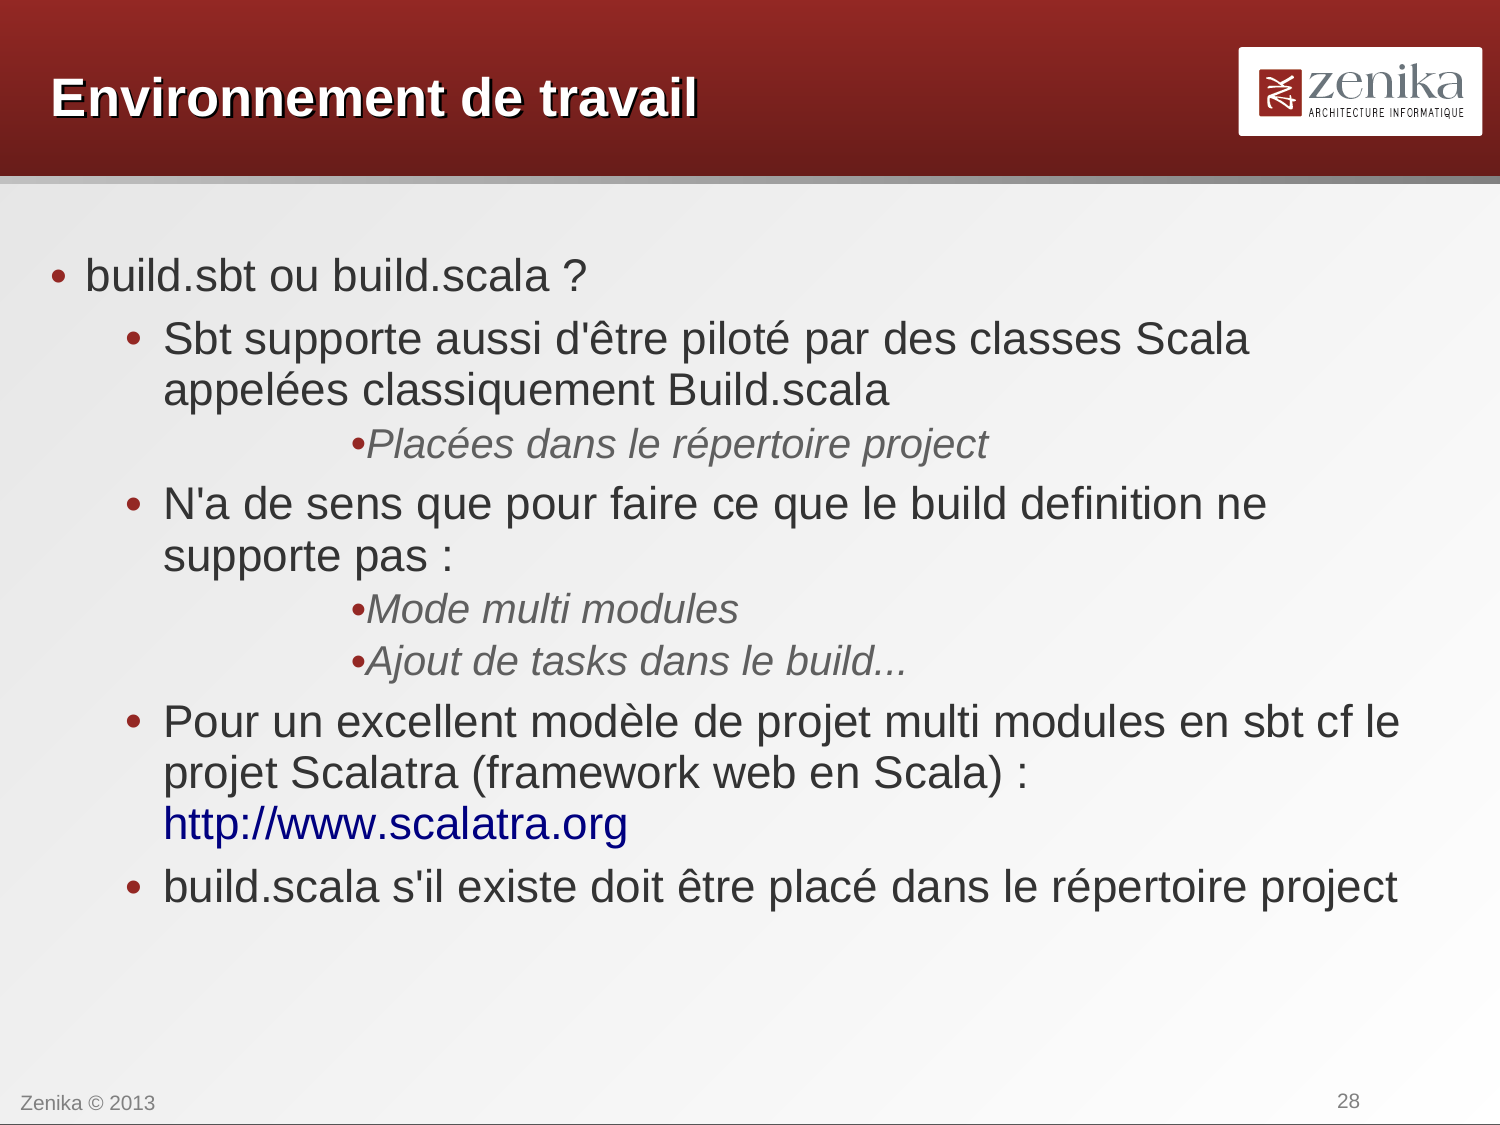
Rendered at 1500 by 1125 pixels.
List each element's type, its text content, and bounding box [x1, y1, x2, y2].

list build.sbt ou build.scala ? Sbt supporte aussi d'être piloté par des classes Scala appelées classiquement Build.scala Placées dans le répertoire project N'a de sens que pour faire ce que le build definition ne supporte pas : Mode multi modules Ajout de tasks dans le build... Pour un excellent modèle de projet multi modules en sbt cf le projet Scalatra (framework web en Scala) : http://www.scalatra.org build.scala s'il existe doit être placé dans le répertoire project [50, 249, 1435, 1079]
picture [1257, 58, 1464, 125]
title Environnement de travail [50, 15, 1206, 180]
